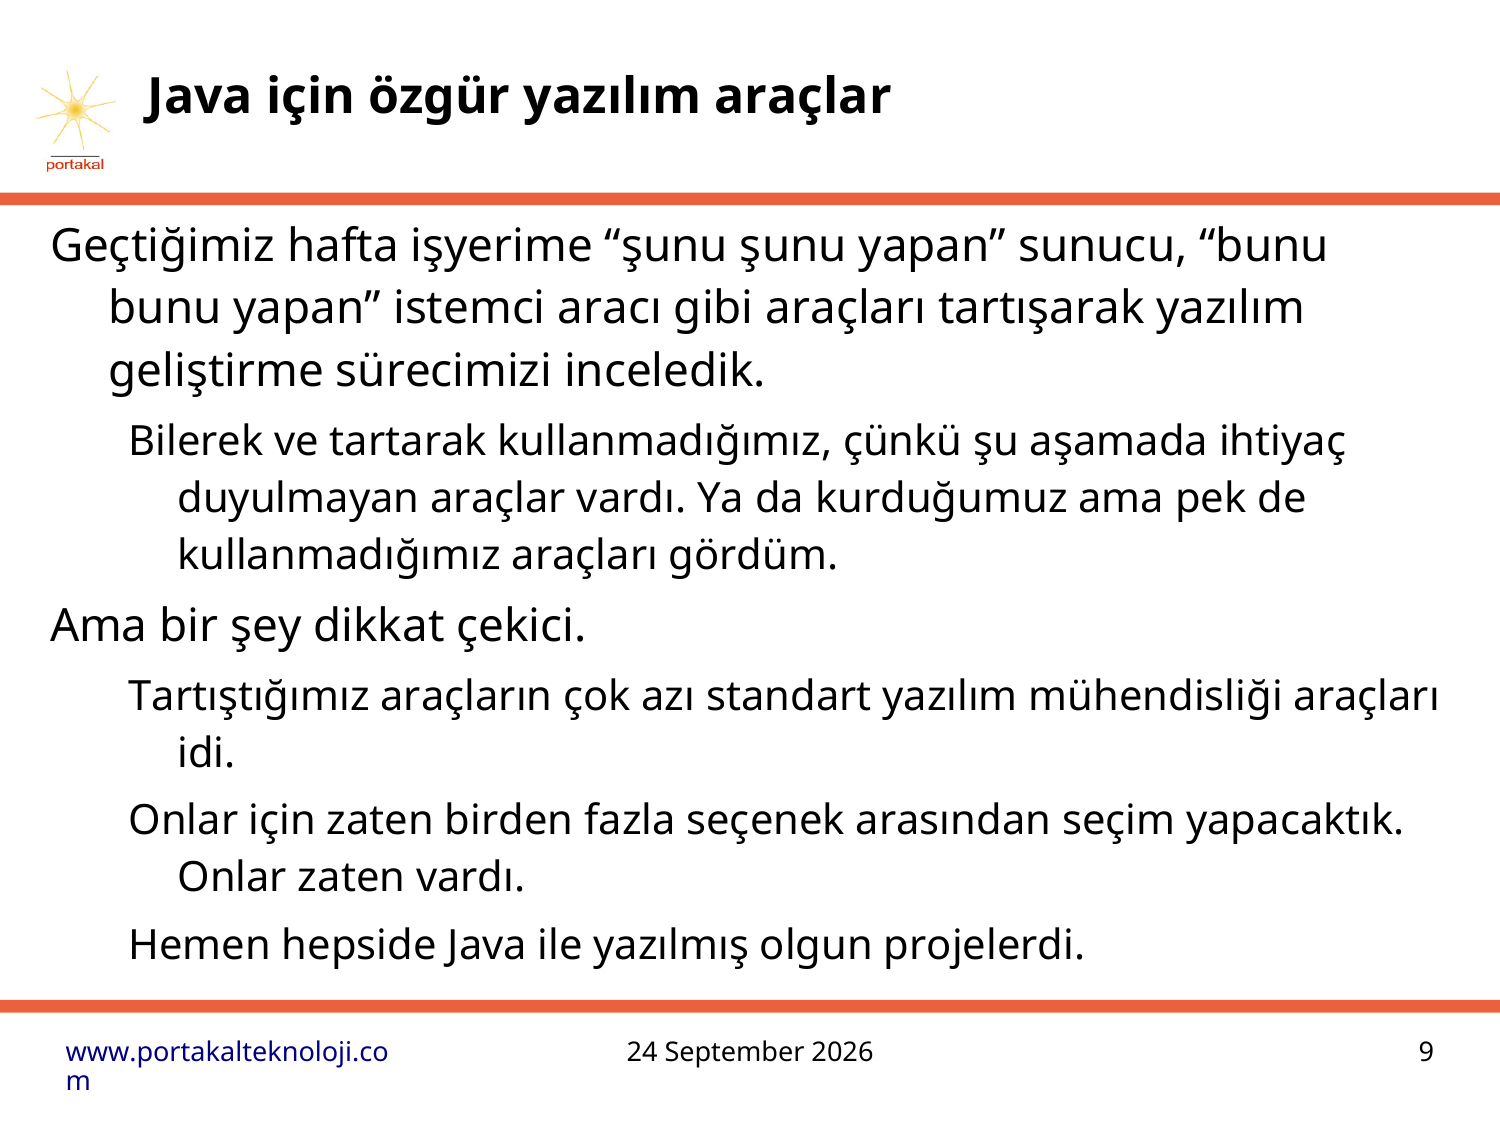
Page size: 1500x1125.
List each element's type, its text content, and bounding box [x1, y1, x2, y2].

title Java için özgür yazılım araçlar [147, 7, 1450, 181]
picture [29, 5, 120, 184]
list Geçtiğimiz hafta işyerime “şunu şunu yapan” sunucu, “bunu bunu yapan” istemci aracı gibi araçları tartışarak yazılım geliştirme sürecimizi inceledik. Bilerek ve tartarak kullanmadığımız, çünkü şu aşamada ihtiyaç duyulmayan araçlar vardı. Ya da kurduğumuz ama pek de kullanmadığımız araçları gördüm. Ama bir şey dikkat çekici. Tartıştığımız araçların çok azı standart yazılım mühendisliği araçları idi. Onlar için zaten birden fazla seçenek arasından seçim yapacaktık. Onlar zaten vardı. Hemen hepside Java ile yazılmış olgun projelerdi. [50, 212, 1450, 873]
